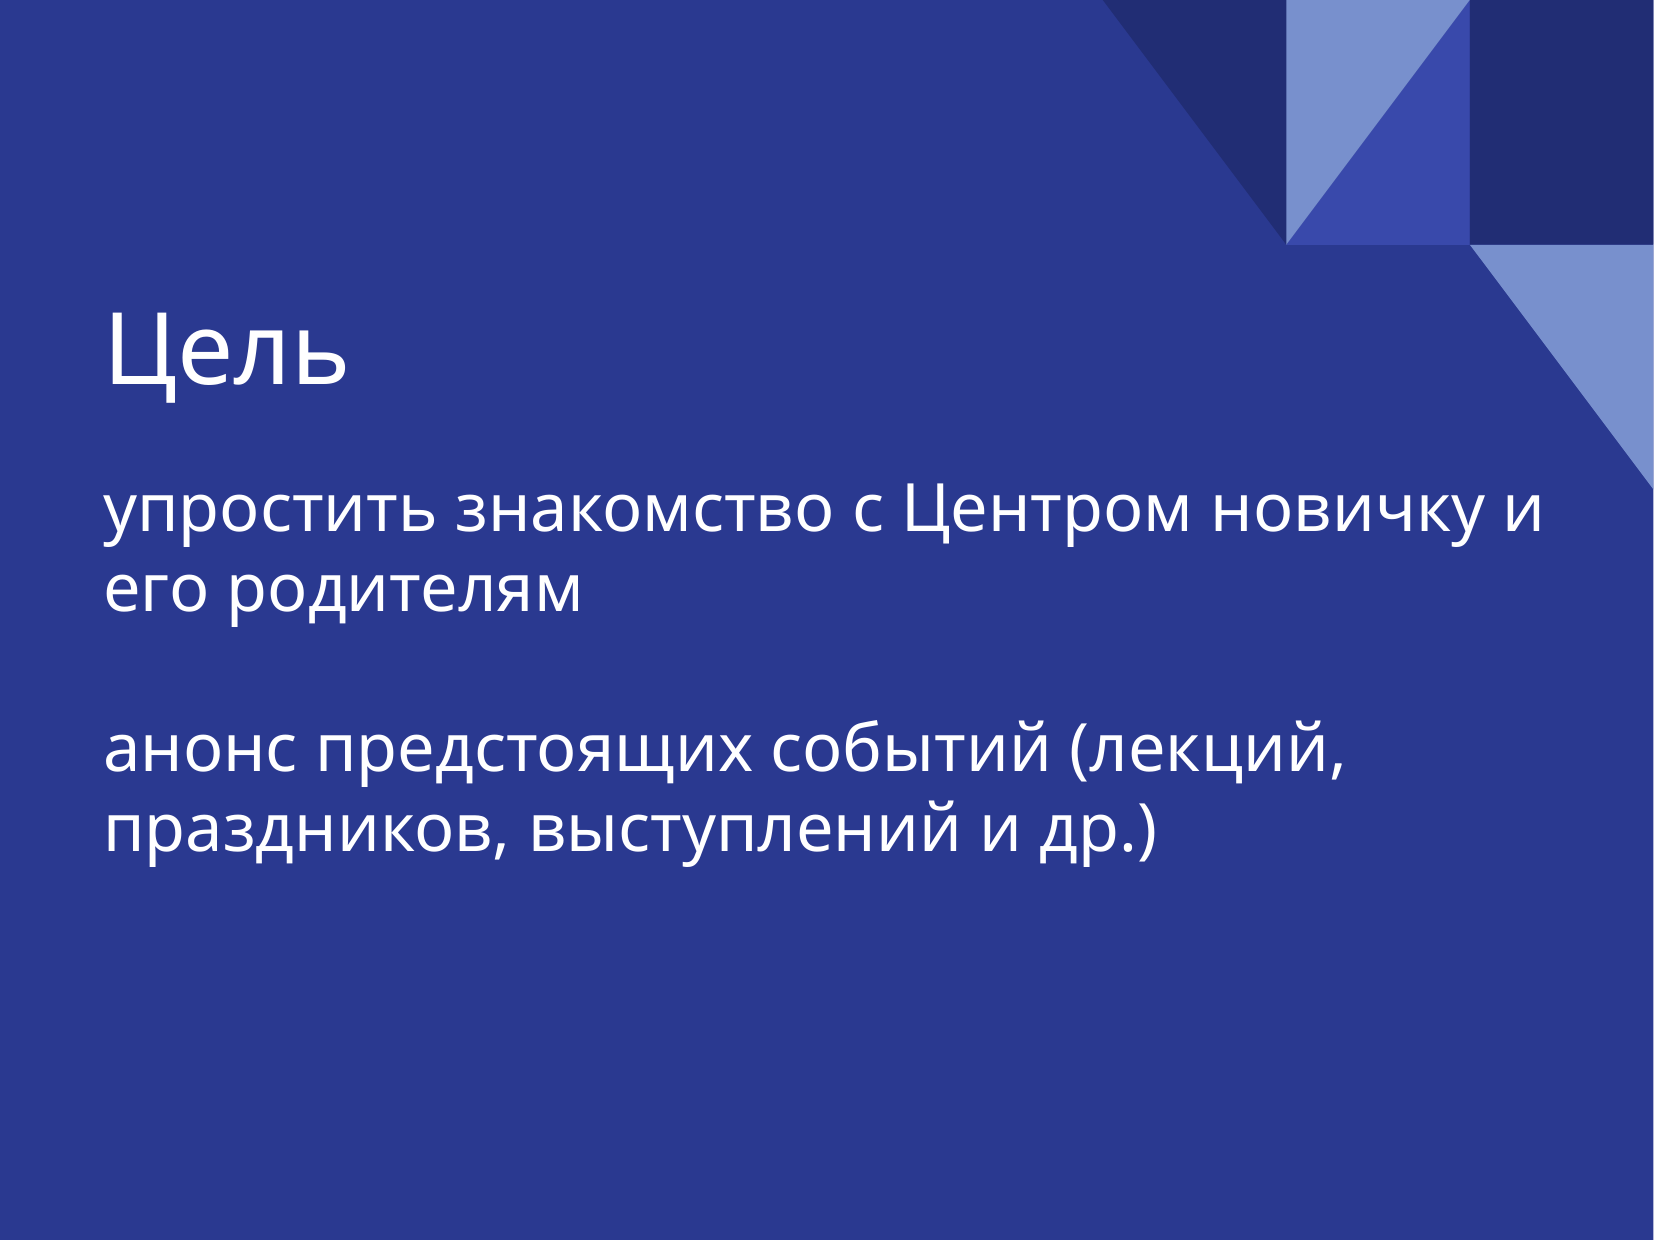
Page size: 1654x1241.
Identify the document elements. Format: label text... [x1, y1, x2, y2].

subtitle Цель упростить знакомство с Центром новичку и его родителям анонс предстоящих событий (лекций, праздников, выступлений и др.) [88, 270, 1606, 1156]
title [198, 45, 1654, 248]
